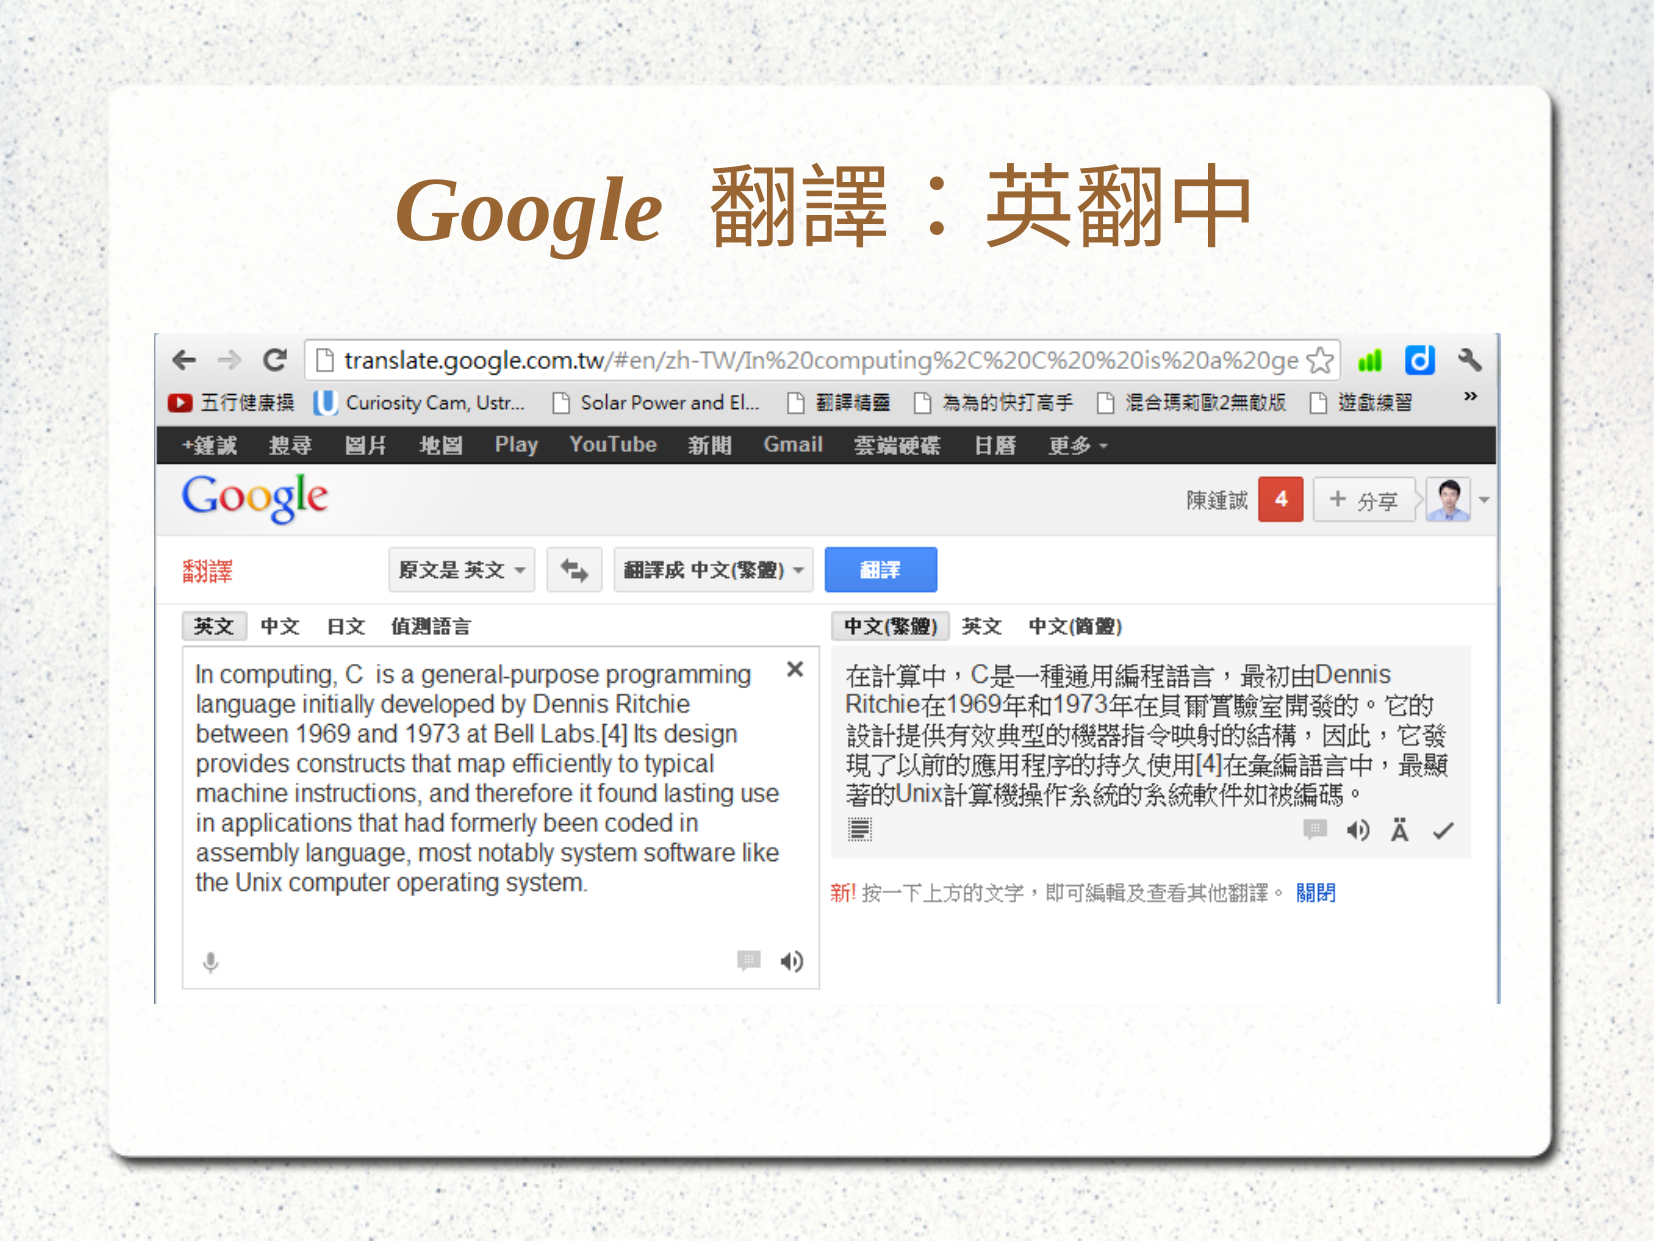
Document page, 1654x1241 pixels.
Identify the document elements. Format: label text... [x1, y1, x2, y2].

picture [0, 0, 1654, 1241]
title Google 翻譯：英翻中 [118, 96, 1536, 304]
